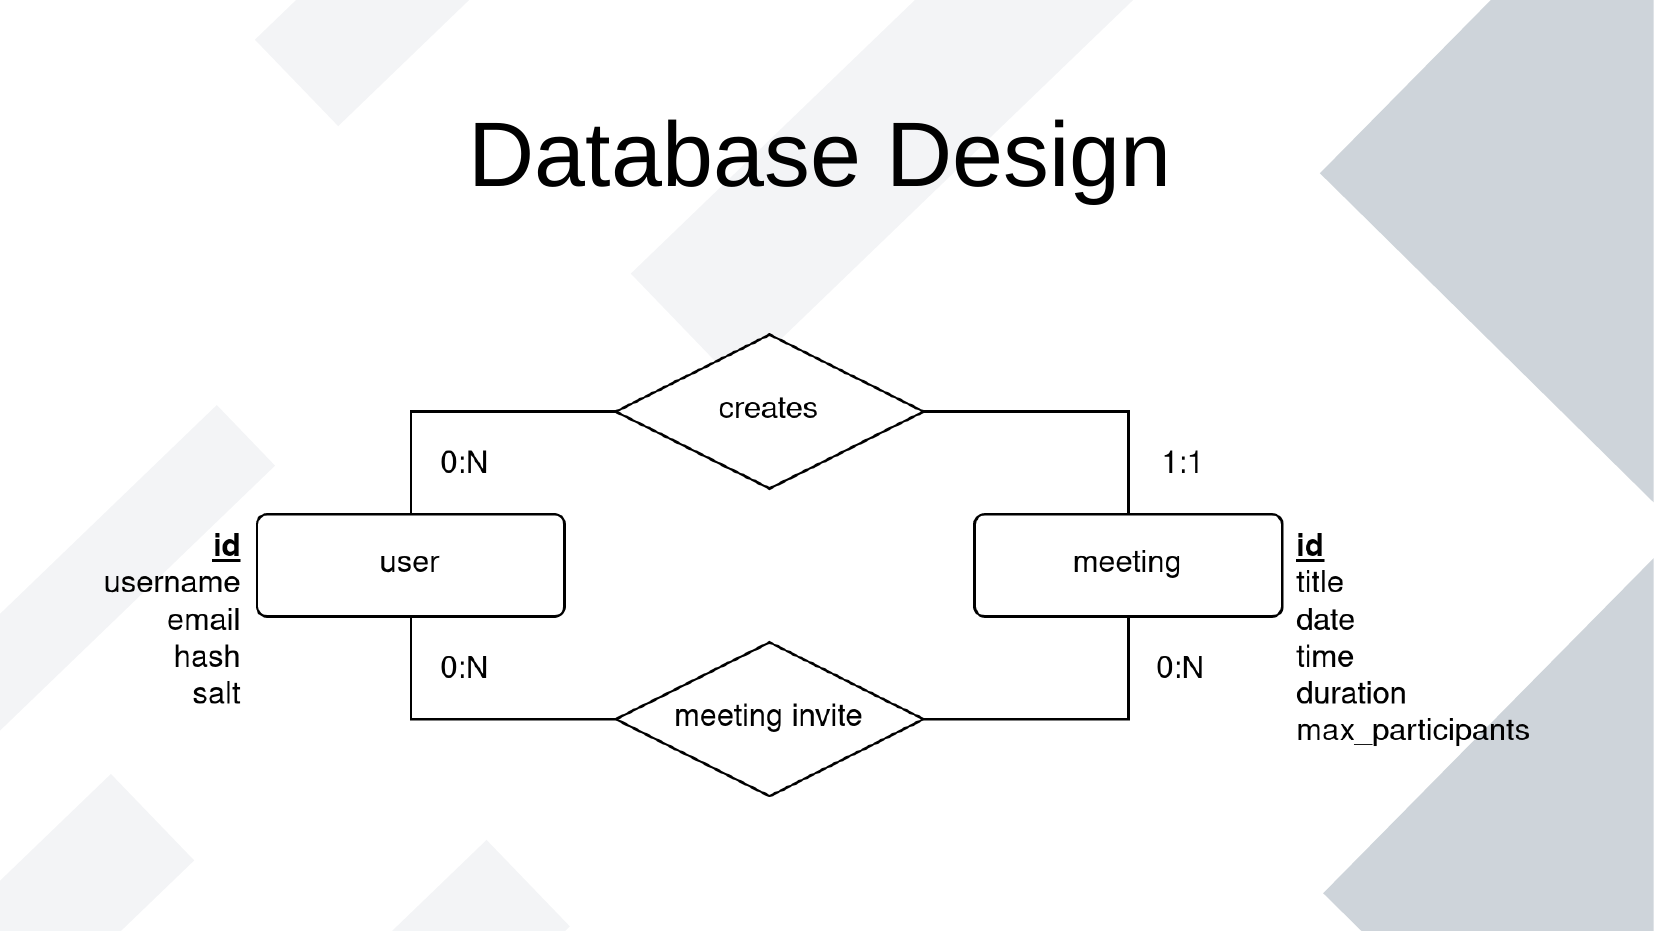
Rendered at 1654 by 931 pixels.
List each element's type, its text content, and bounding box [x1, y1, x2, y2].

title Database Design [76, 63, 1565, 246]
picture [76, 333, 1565, 797]
